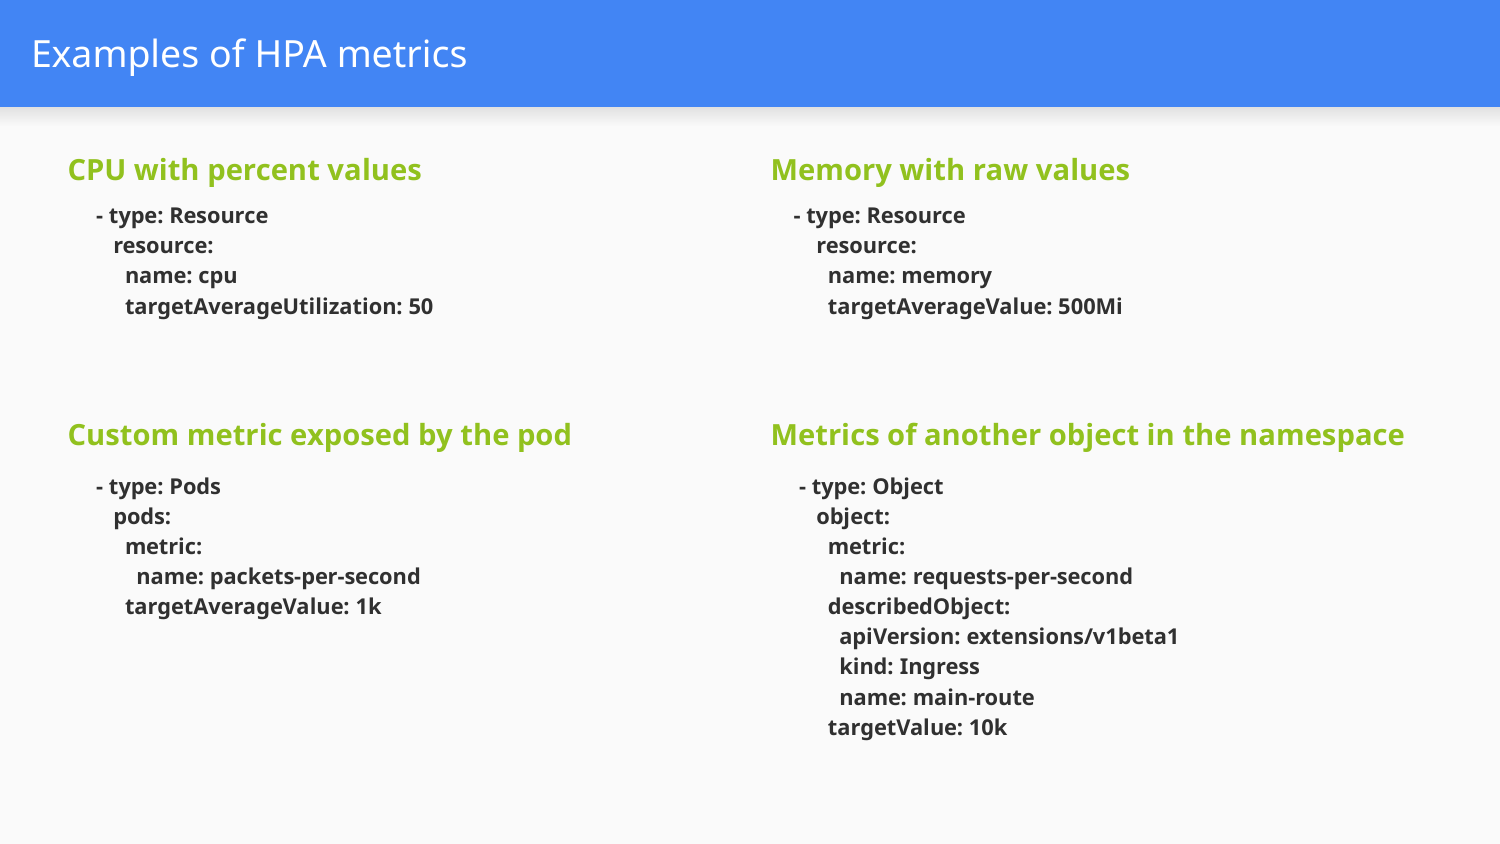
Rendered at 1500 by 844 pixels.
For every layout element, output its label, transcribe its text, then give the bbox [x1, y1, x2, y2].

text_box Memory with raw values [759, 141, 1449, 193]
text_box CPU with percent values [56, 141, 741, 193]
title Examples of HPA metrics [16, 2, 1464, 102]
text_box - type: Resource resource: name: cpu targetAverageUtilization: 50 [56, 193, 741, 385]
text_box Custom metric exposed by the pod [56, 406, 741, 458]
text_box - type: Pods pods: metric: name: packets-per-second targetAverageValue: 1k [56, 462, 741, 636]
text_box - type: Object object: metric: name: requests-per-second describedObject: apiVersion: extensions/v1beta1 kind: Ingress name: main-route targetValue: 10k [759, 462, 1449, 636]
text_box - type: Resource resource: name: memory targetAverageValue: 500Mi [759, 193, 1449, 385]
text_box Metrics of another object in the namespace [759, 406, 1449, 458]
